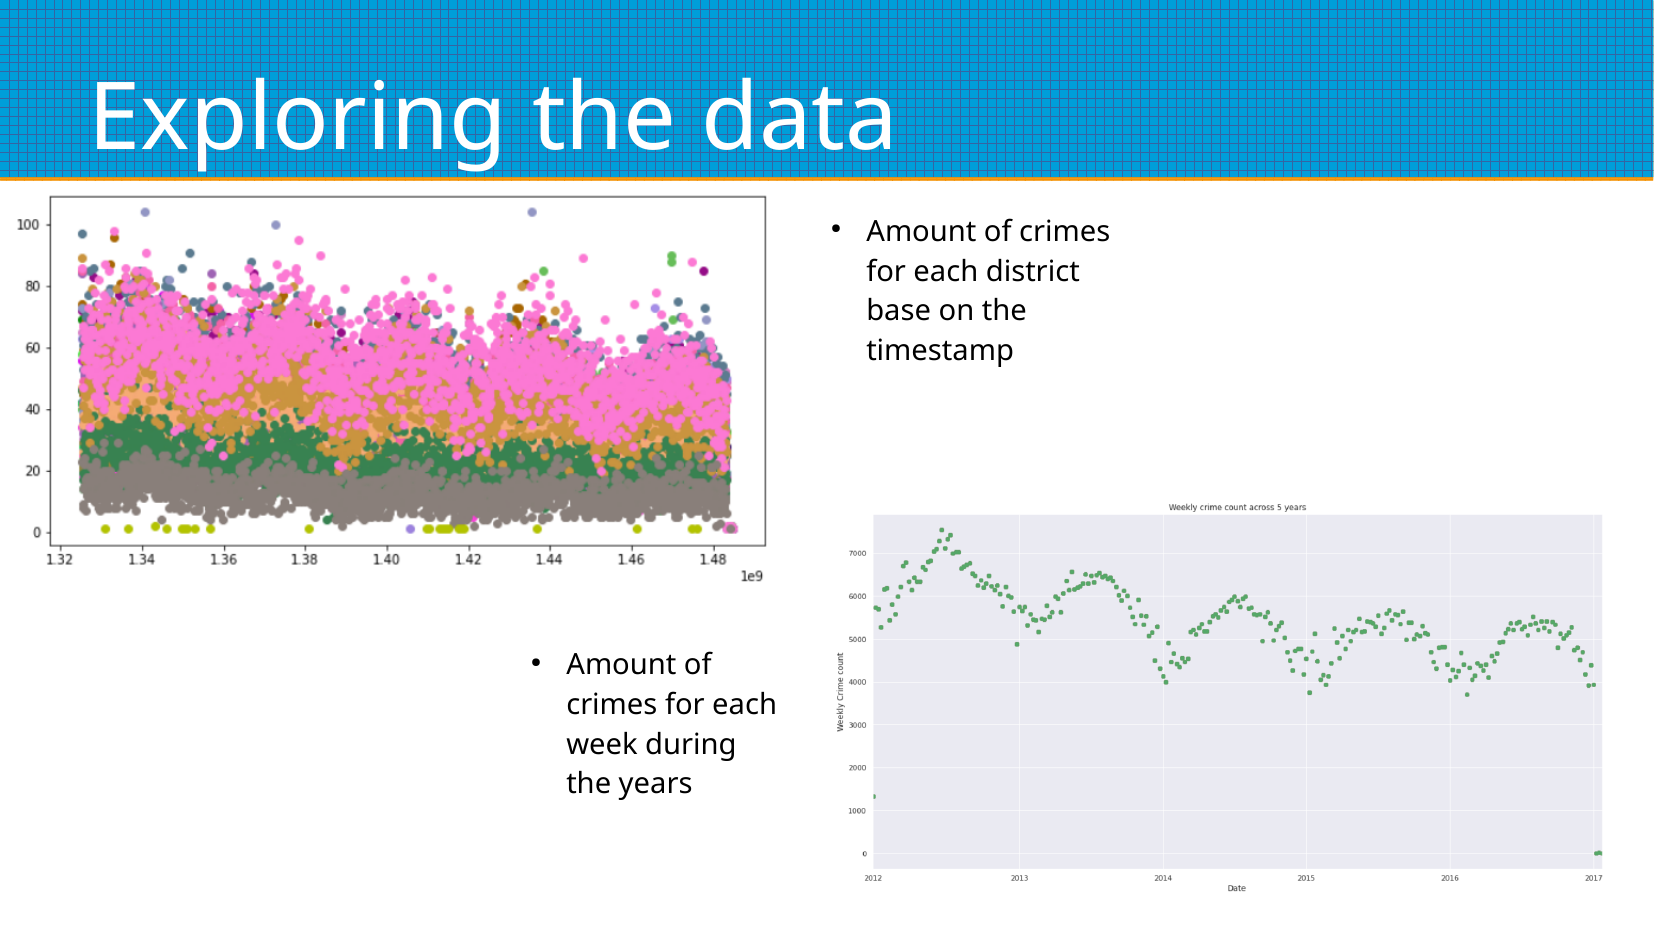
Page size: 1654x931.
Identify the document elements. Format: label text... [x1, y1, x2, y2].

text_box Amount of crimes for each week during the years [525, 637, 788, 809]
picture [0, 184, 826, 601]
picture [830, 496, 1613, 901]
title Exploring the data [88, 14, 1565, 178]
text_box Amount of crimes for each district base on the timestamp [825, 204, 1126, 376]
